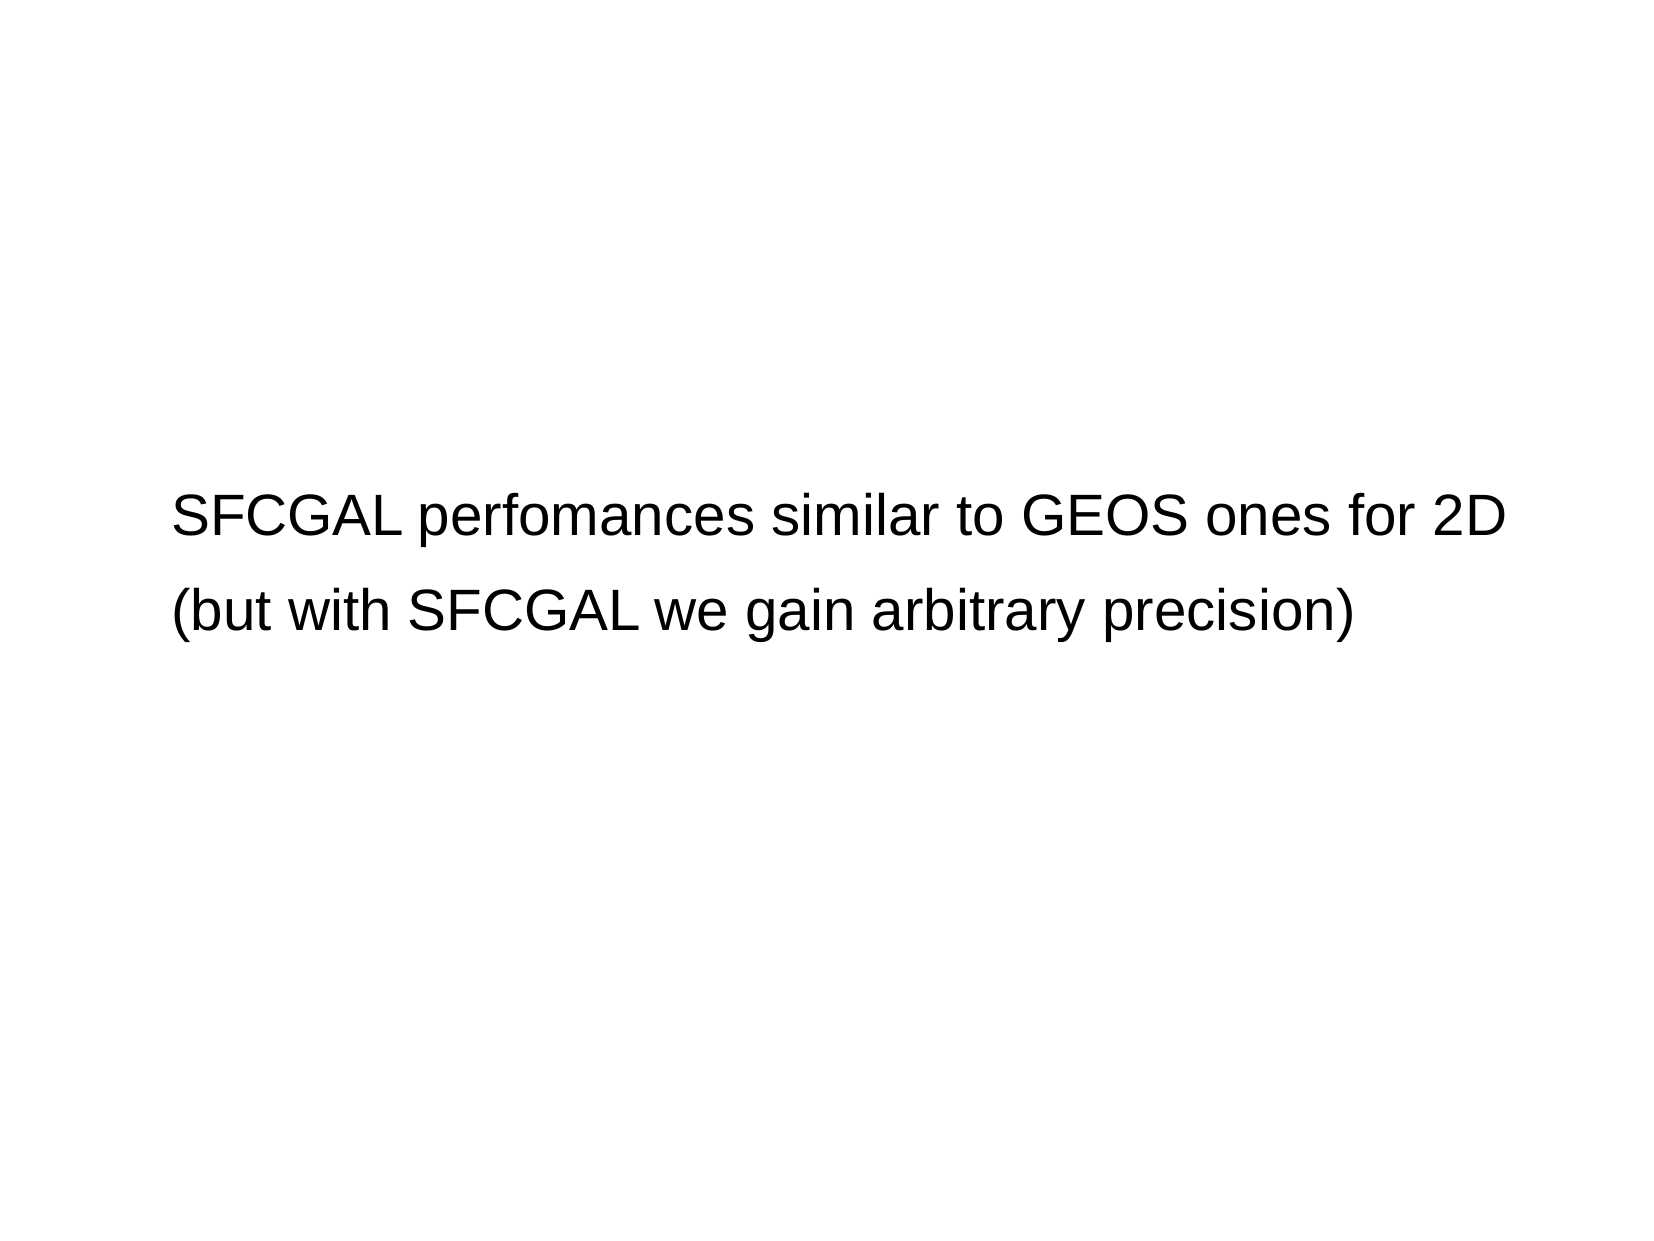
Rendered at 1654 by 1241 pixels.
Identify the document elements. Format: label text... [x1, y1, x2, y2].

list SFCGAL perfomances similar to GEOS ones for 2D (but with SFCGAL we gain arbitrary precision) [100, 378, 1556, 1198]
